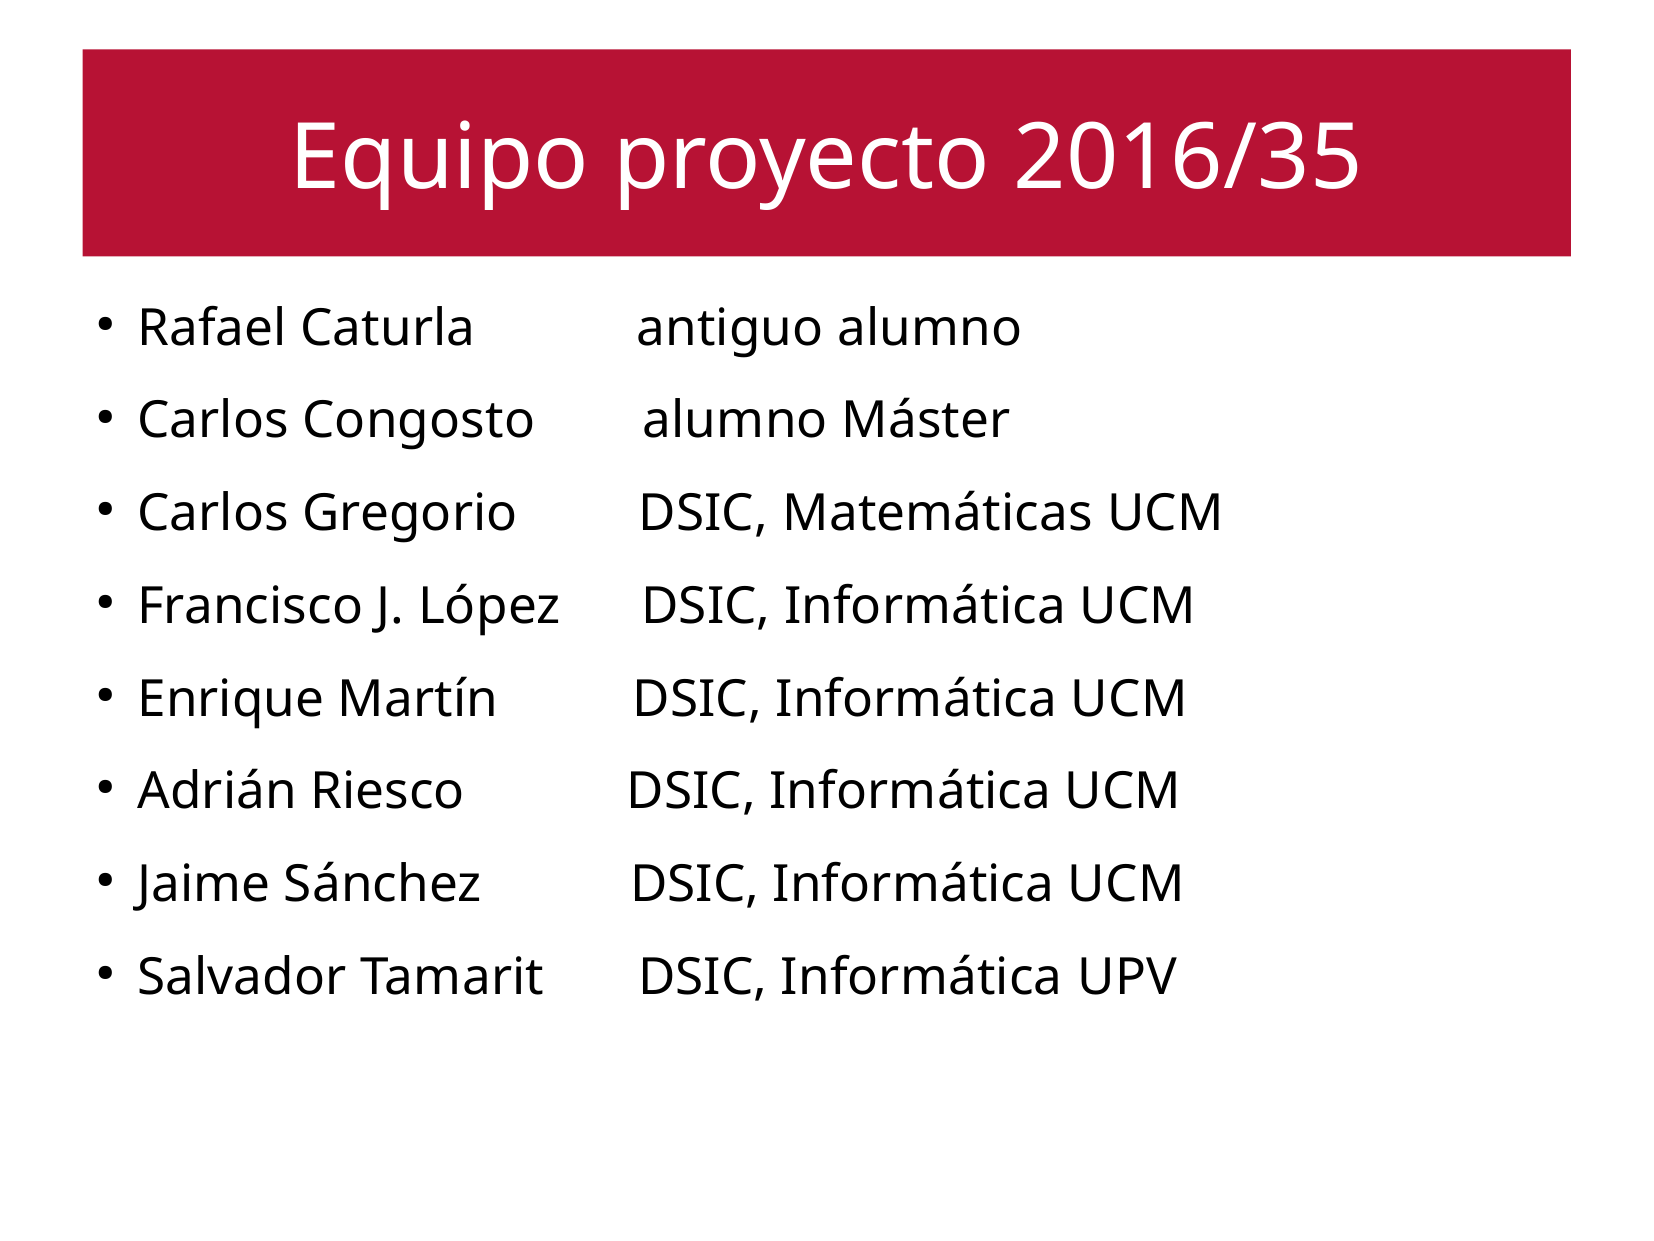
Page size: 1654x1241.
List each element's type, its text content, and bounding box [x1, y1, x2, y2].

list Rafael Caturla antiguo alumno Carlos Congosto alumno Máster Carlos Gregorio DSIC, Matemáticas UCM Francisco J. López DSIC, Informática UCM Enrique Martín DSIC, Informática UCM Adrián Riesco DSIC, Informática UCM Jaime Sánchez DSIC, Informática UCM Salvador Tamarit DSIC, Informática UPV [82, 290, 1571, 1010]
title Equipo proyecto 2016/35 [82, 49, 1571, 257]
